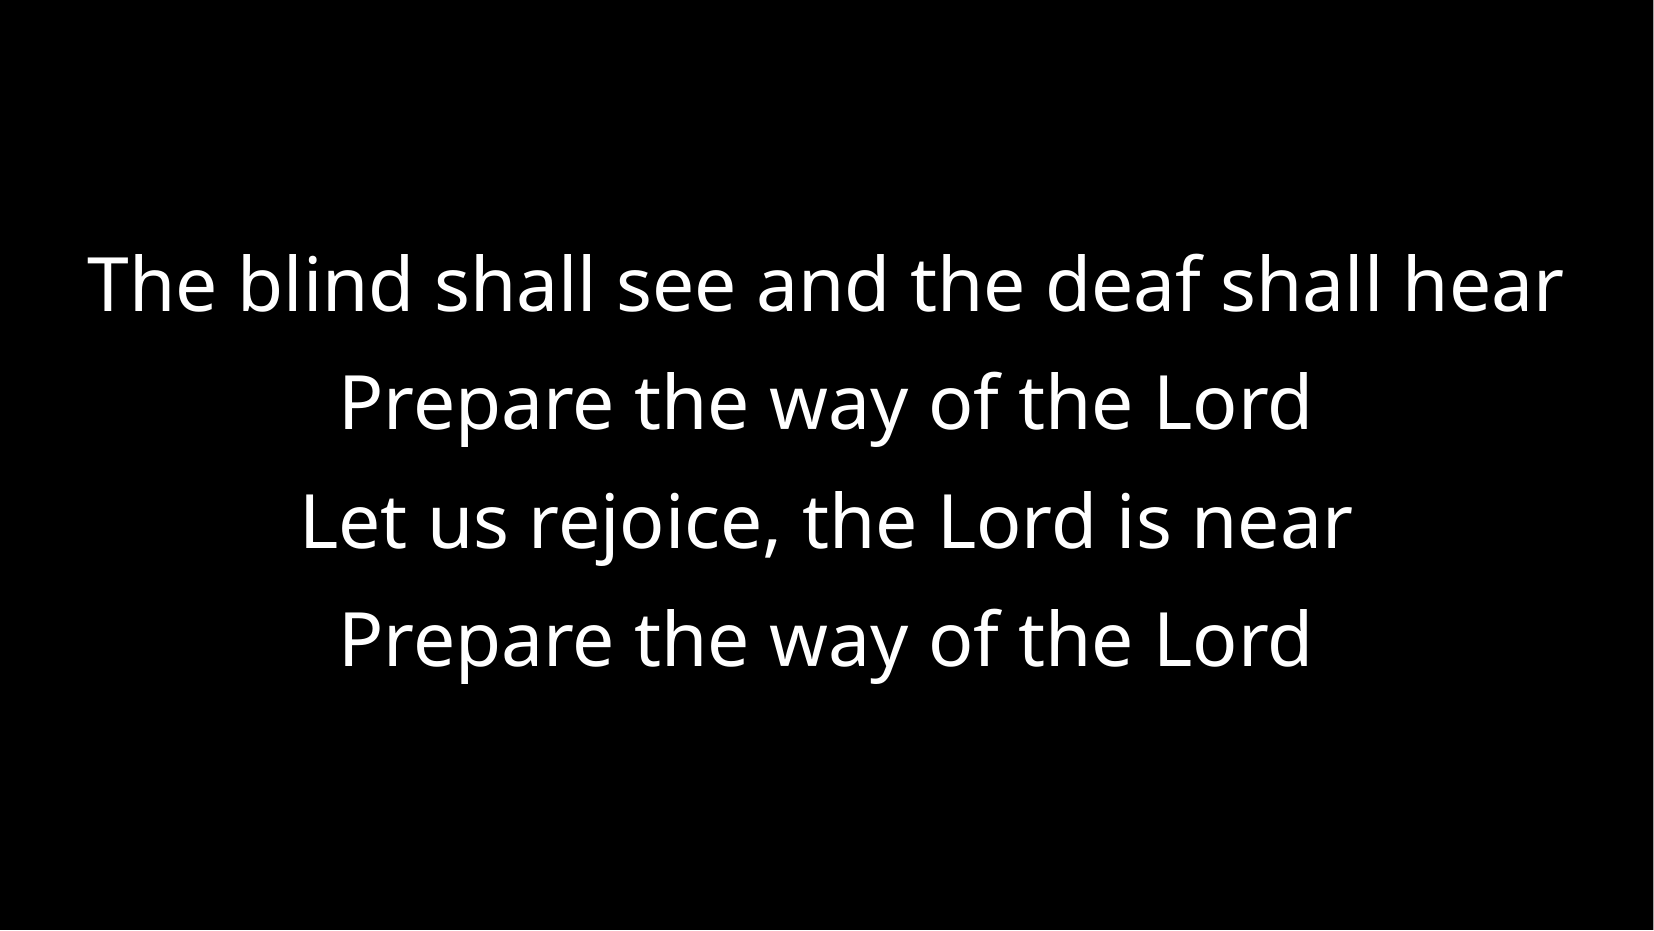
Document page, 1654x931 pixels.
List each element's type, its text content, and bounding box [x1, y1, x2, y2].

list The blind shall see and the deaf shall hear Prepare the way of the Lord Let us rejoice, the Lord is near Prepare the way of the Lord [0, 230, 1653, 910]
